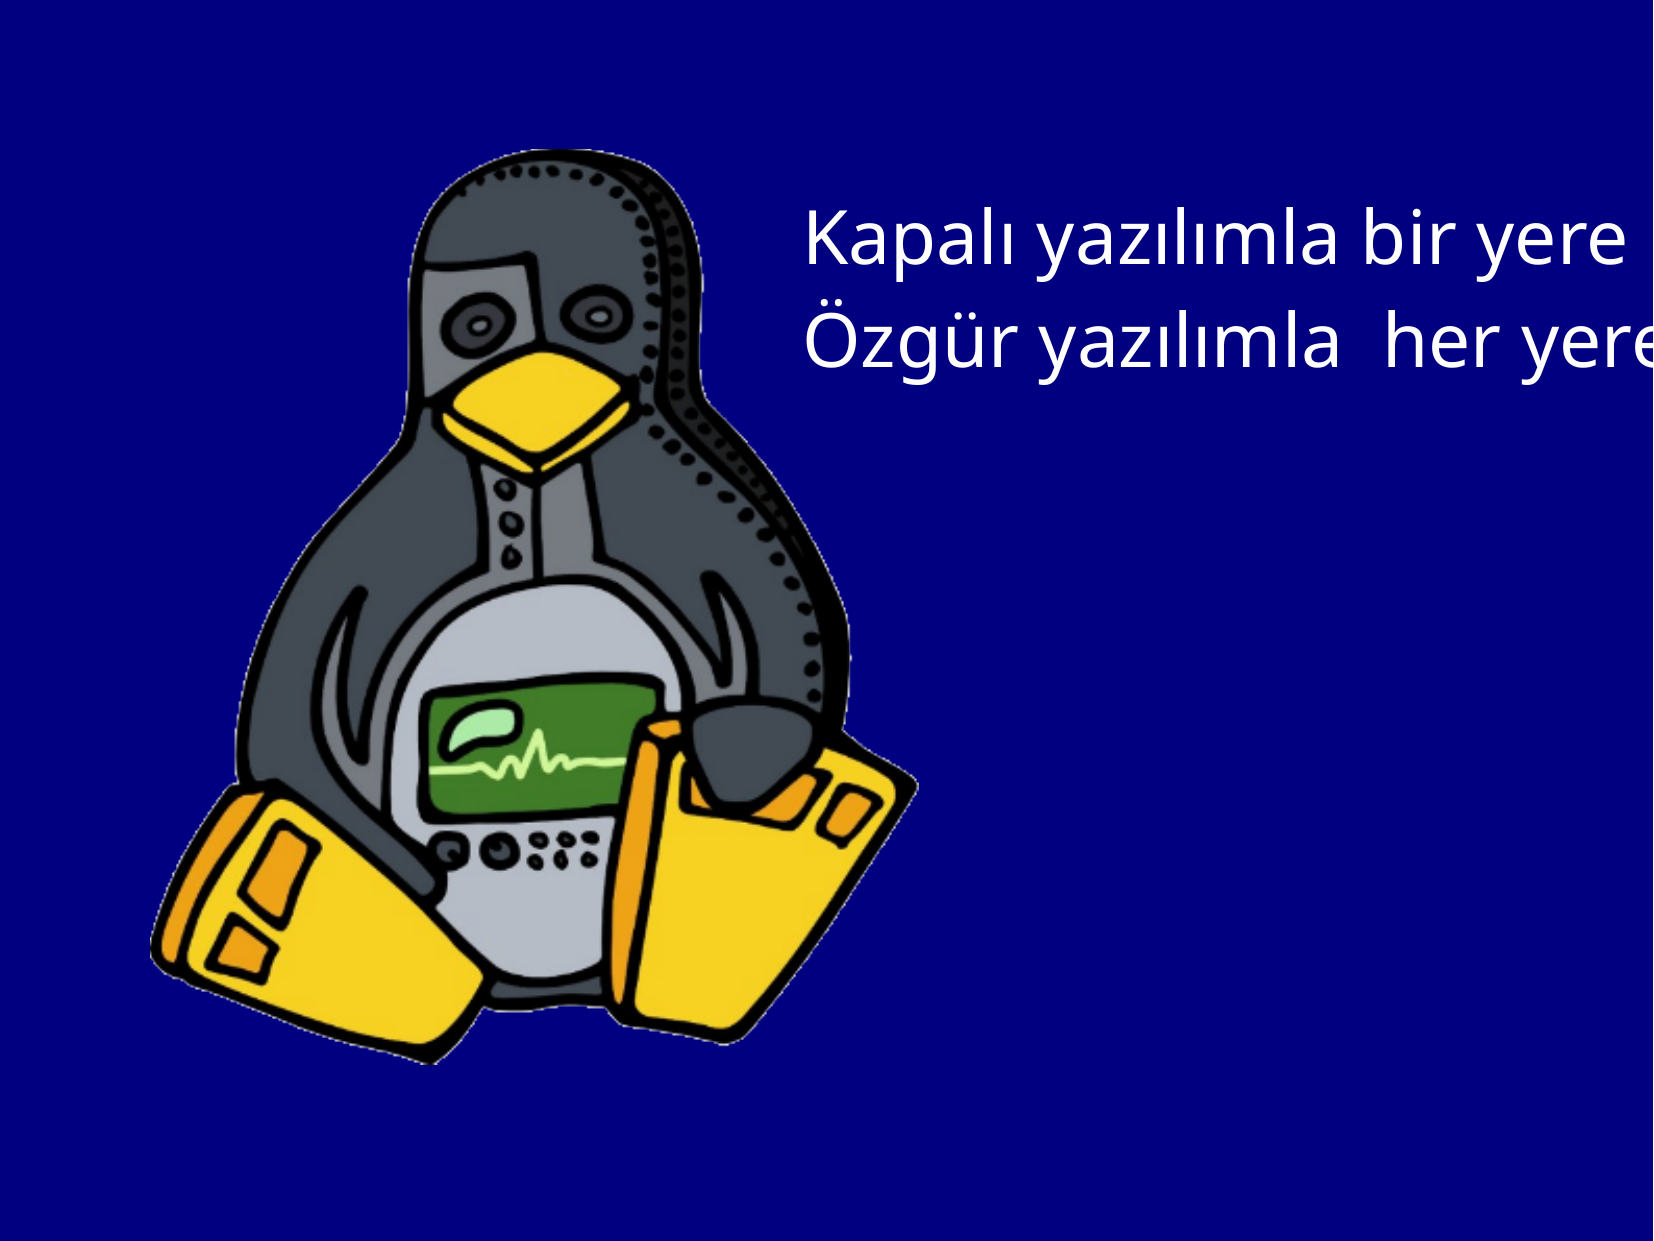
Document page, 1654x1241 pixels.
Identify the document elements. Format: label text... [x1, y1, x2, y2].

picture [150, 149, 919, 1065]
picture [904, 376, 919, 380]
text_box Kapalı yazılımla bir yere Özgür yazılımla her yere [787, 177, 1559, 376]
